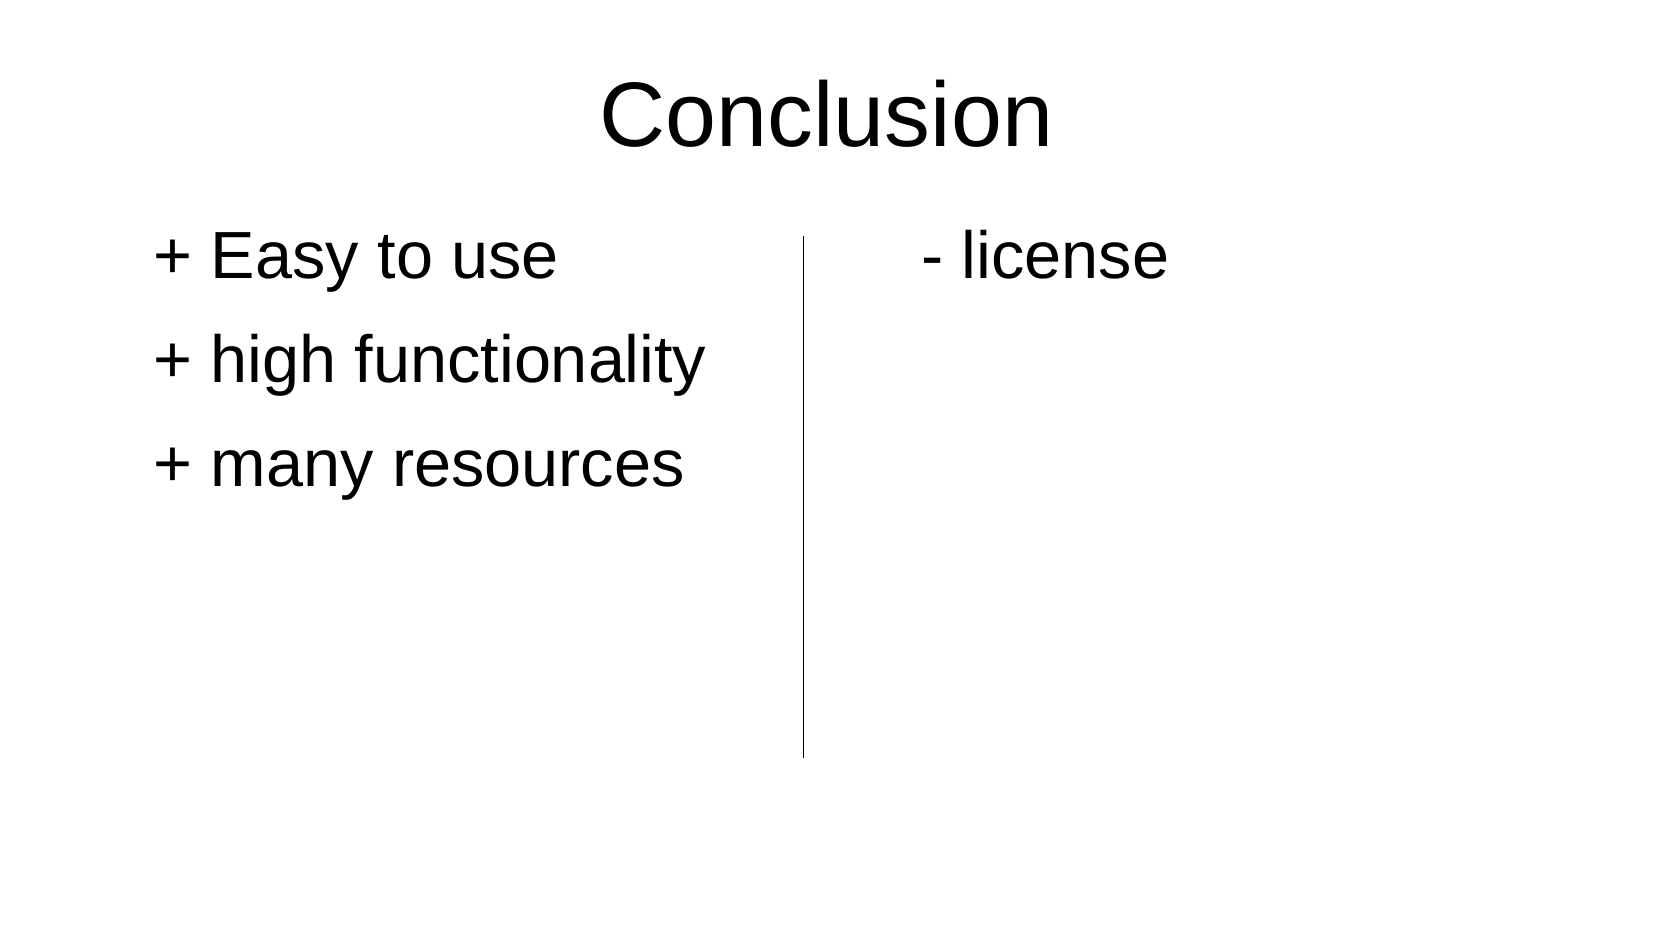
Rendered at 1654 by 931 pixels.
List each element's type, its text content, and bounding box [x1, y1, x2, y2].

list - license [850, 218, 1595, 758]
list + Easy to use + high functionality + many resources [82, 217, 827, 758]
title Conclusion [82, 37, 1571, 193]
